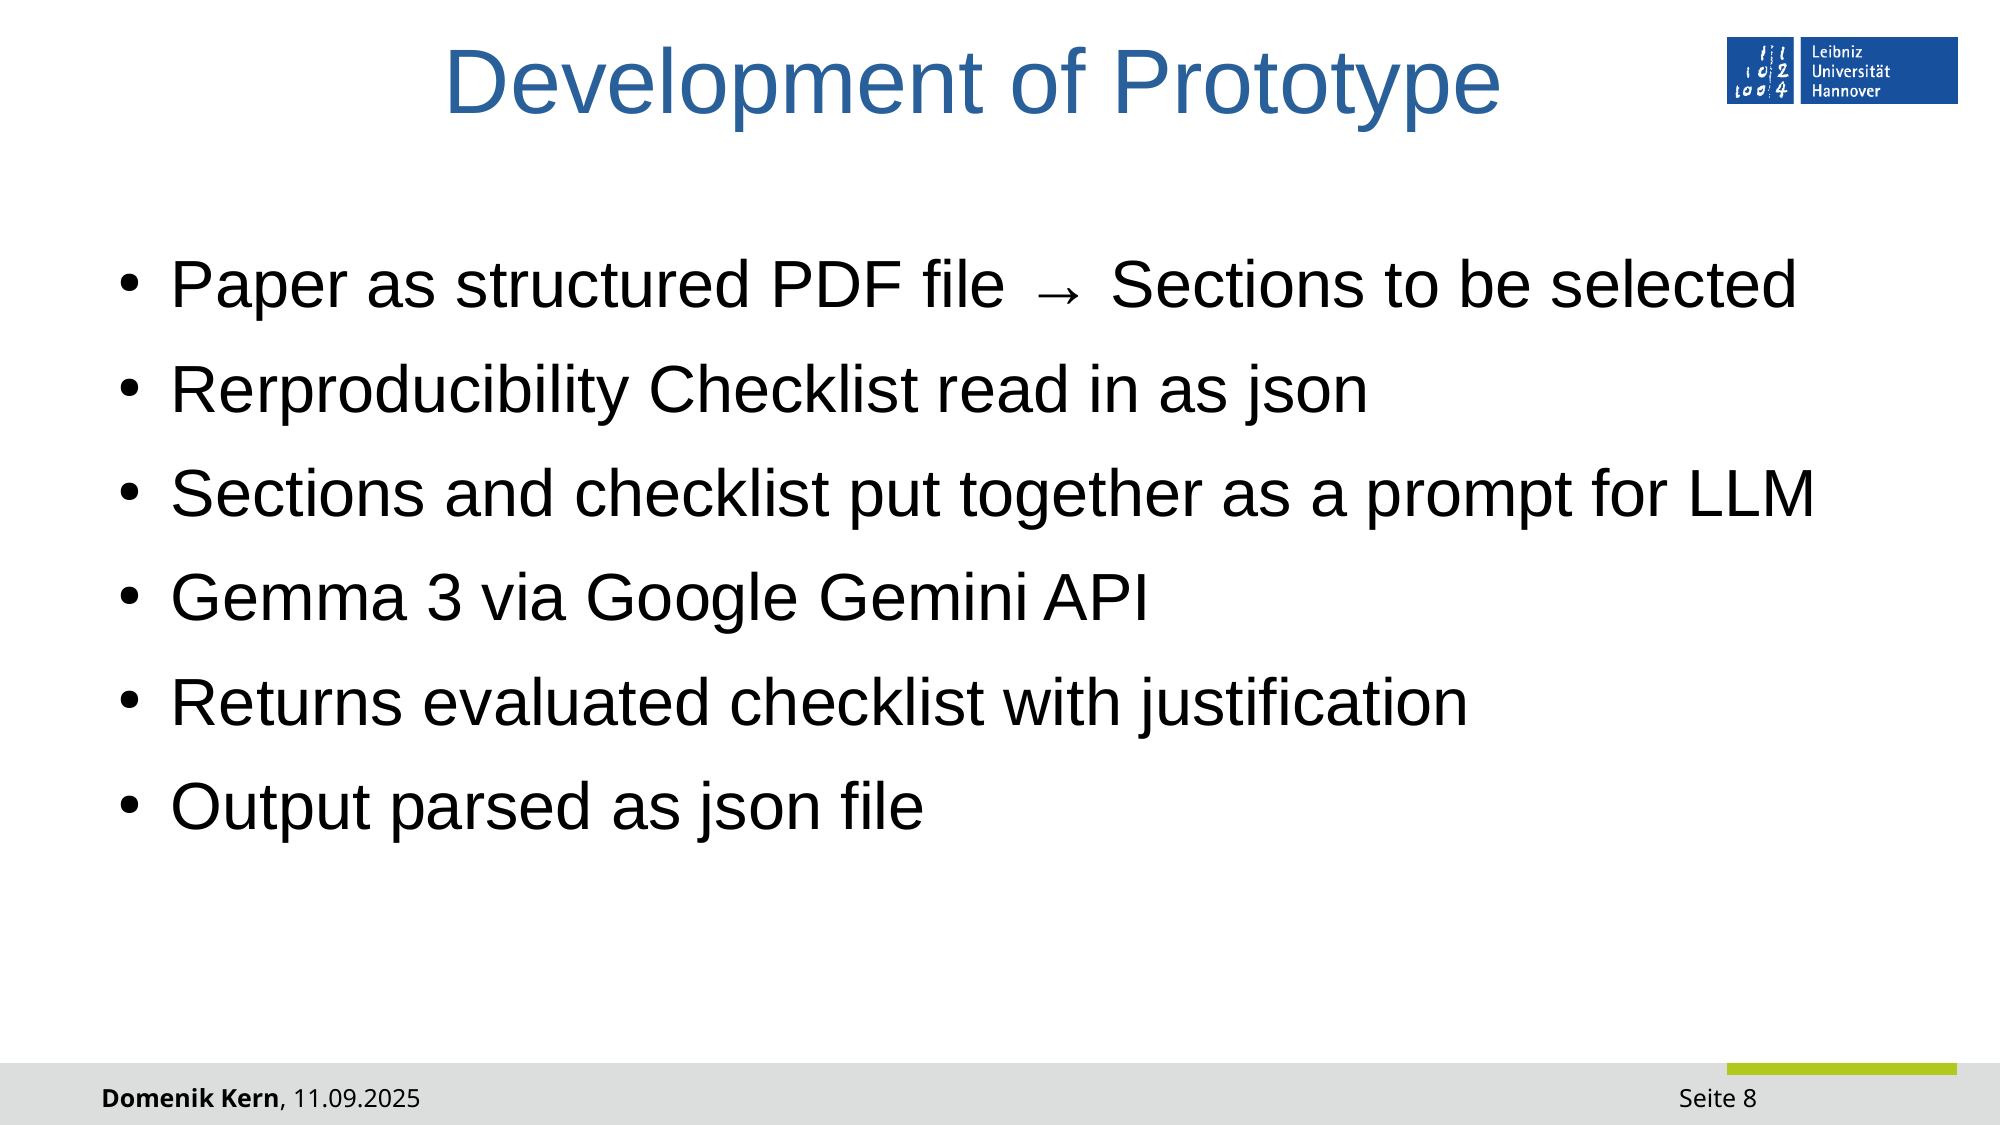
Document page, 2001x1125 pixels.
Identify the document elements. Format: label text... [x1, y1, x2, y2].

list Paper as structured PDF file → Sections to be selected Rerproducibility Checklist read in as json Sections and checklist put together as a prompt for LLM Gemma 3 via Google Gemini API Returns evaluated checklist with justification Output parsed as json file [99, 247, 1900, 976]
title Development of Prototype [86, 6, 1863, 157]
picture [1863, 37, 1958, 104]
